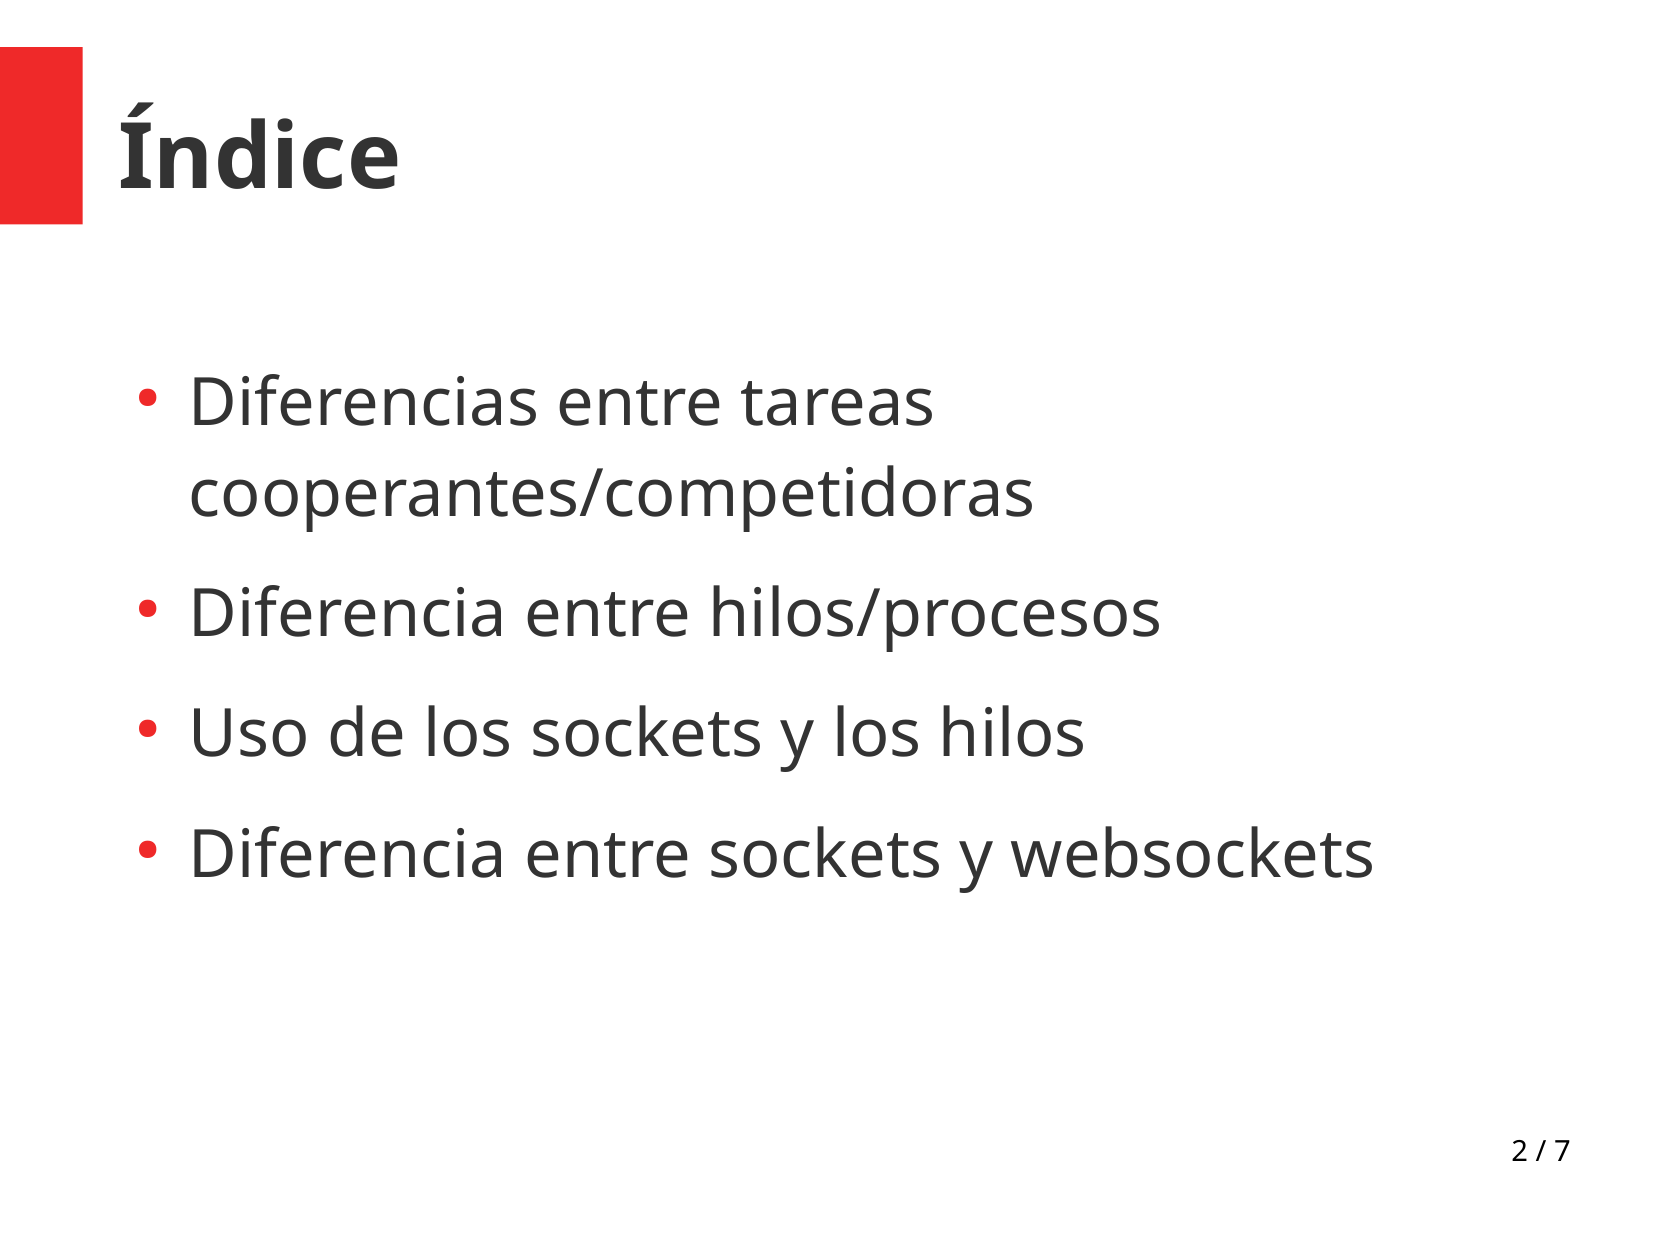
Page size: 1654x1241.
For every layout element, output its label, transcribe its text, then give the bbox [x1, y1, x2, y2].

title Índice [118, 49, 1571, 257]
list Diferencias entre tareas cooperantes/competidoras Diferencia entre hilos/procesos Uso de los sockets y los hilos Diferencia entre sockets y websockets [118, 354, 1536, 1074]
